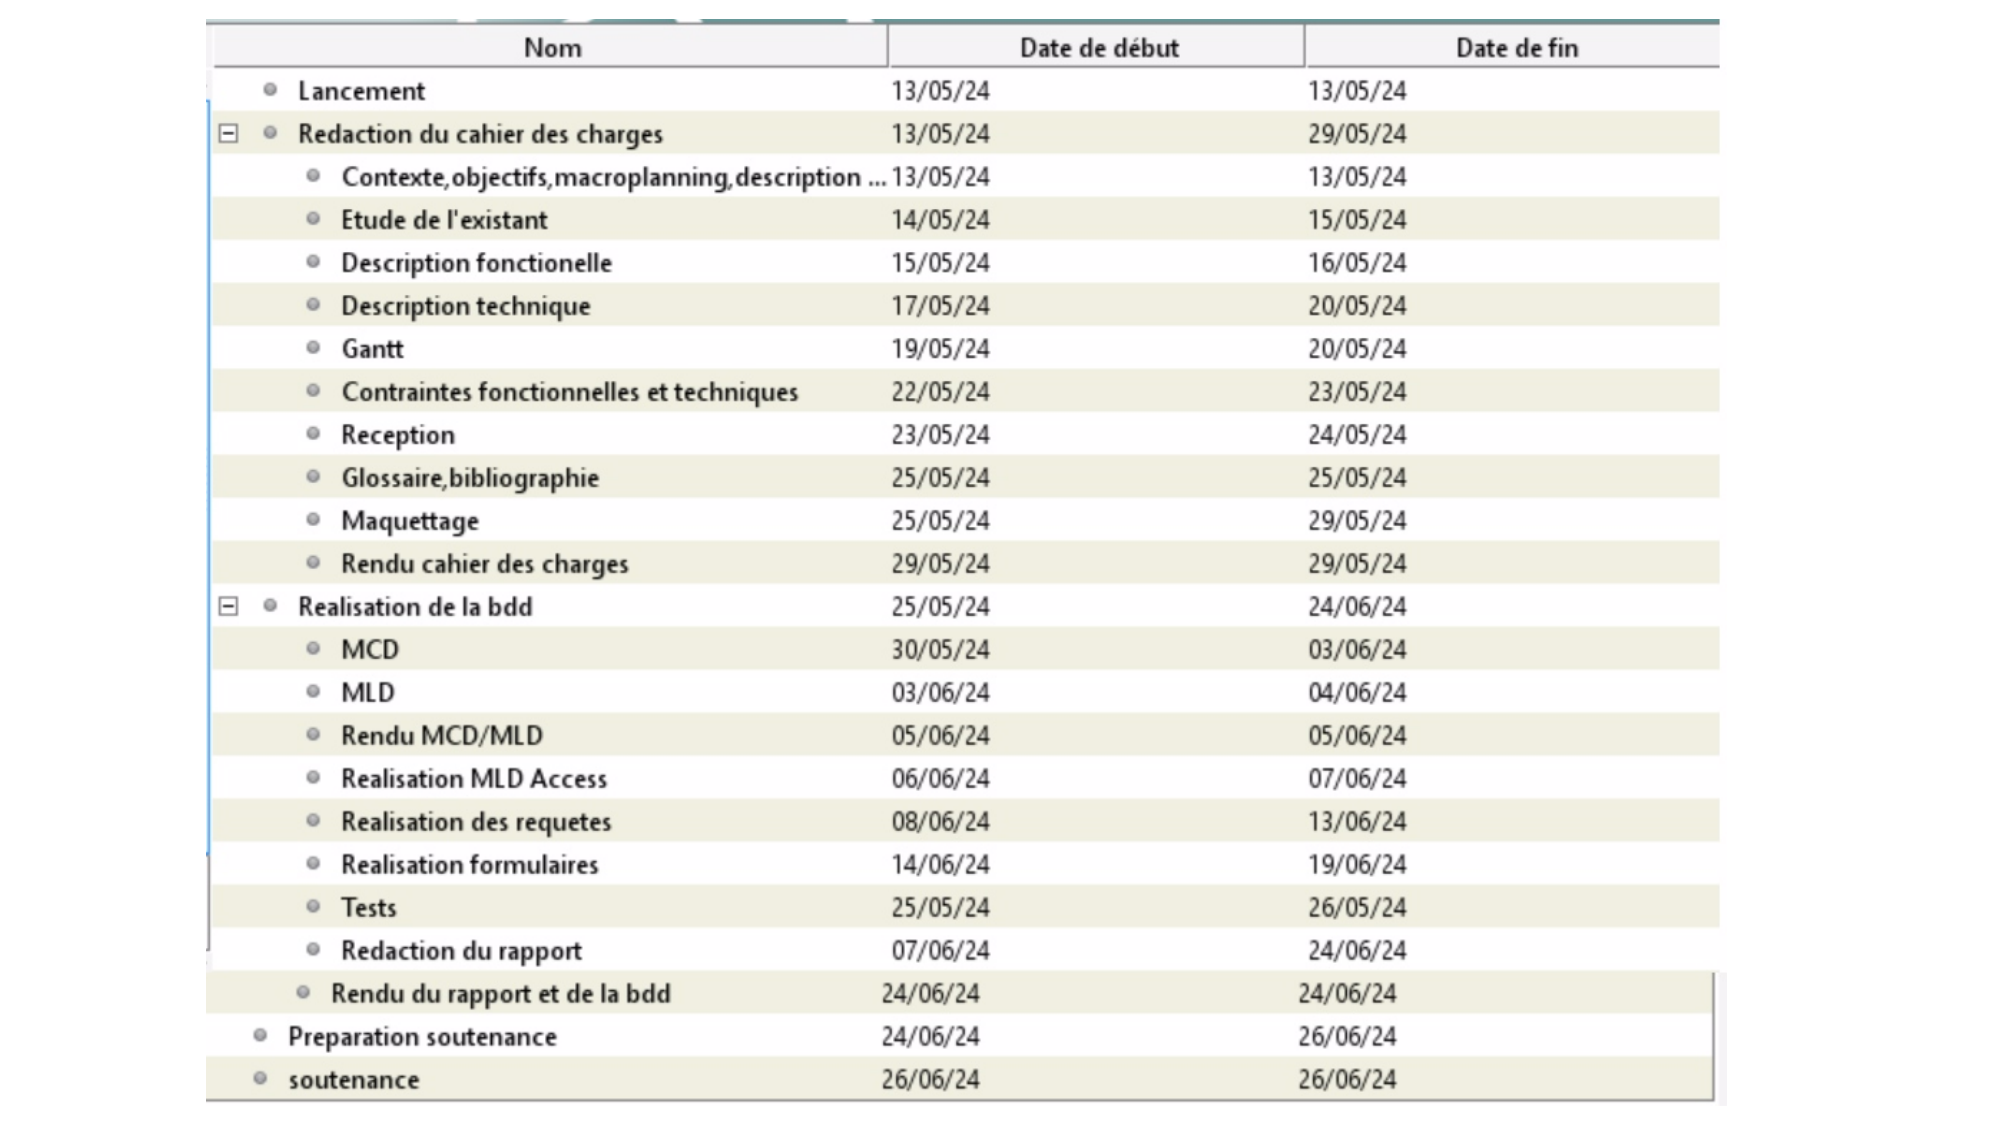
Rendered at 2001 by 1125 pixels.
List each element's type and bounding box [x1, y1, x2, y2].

picture [206, 19, 1727, 1106]
